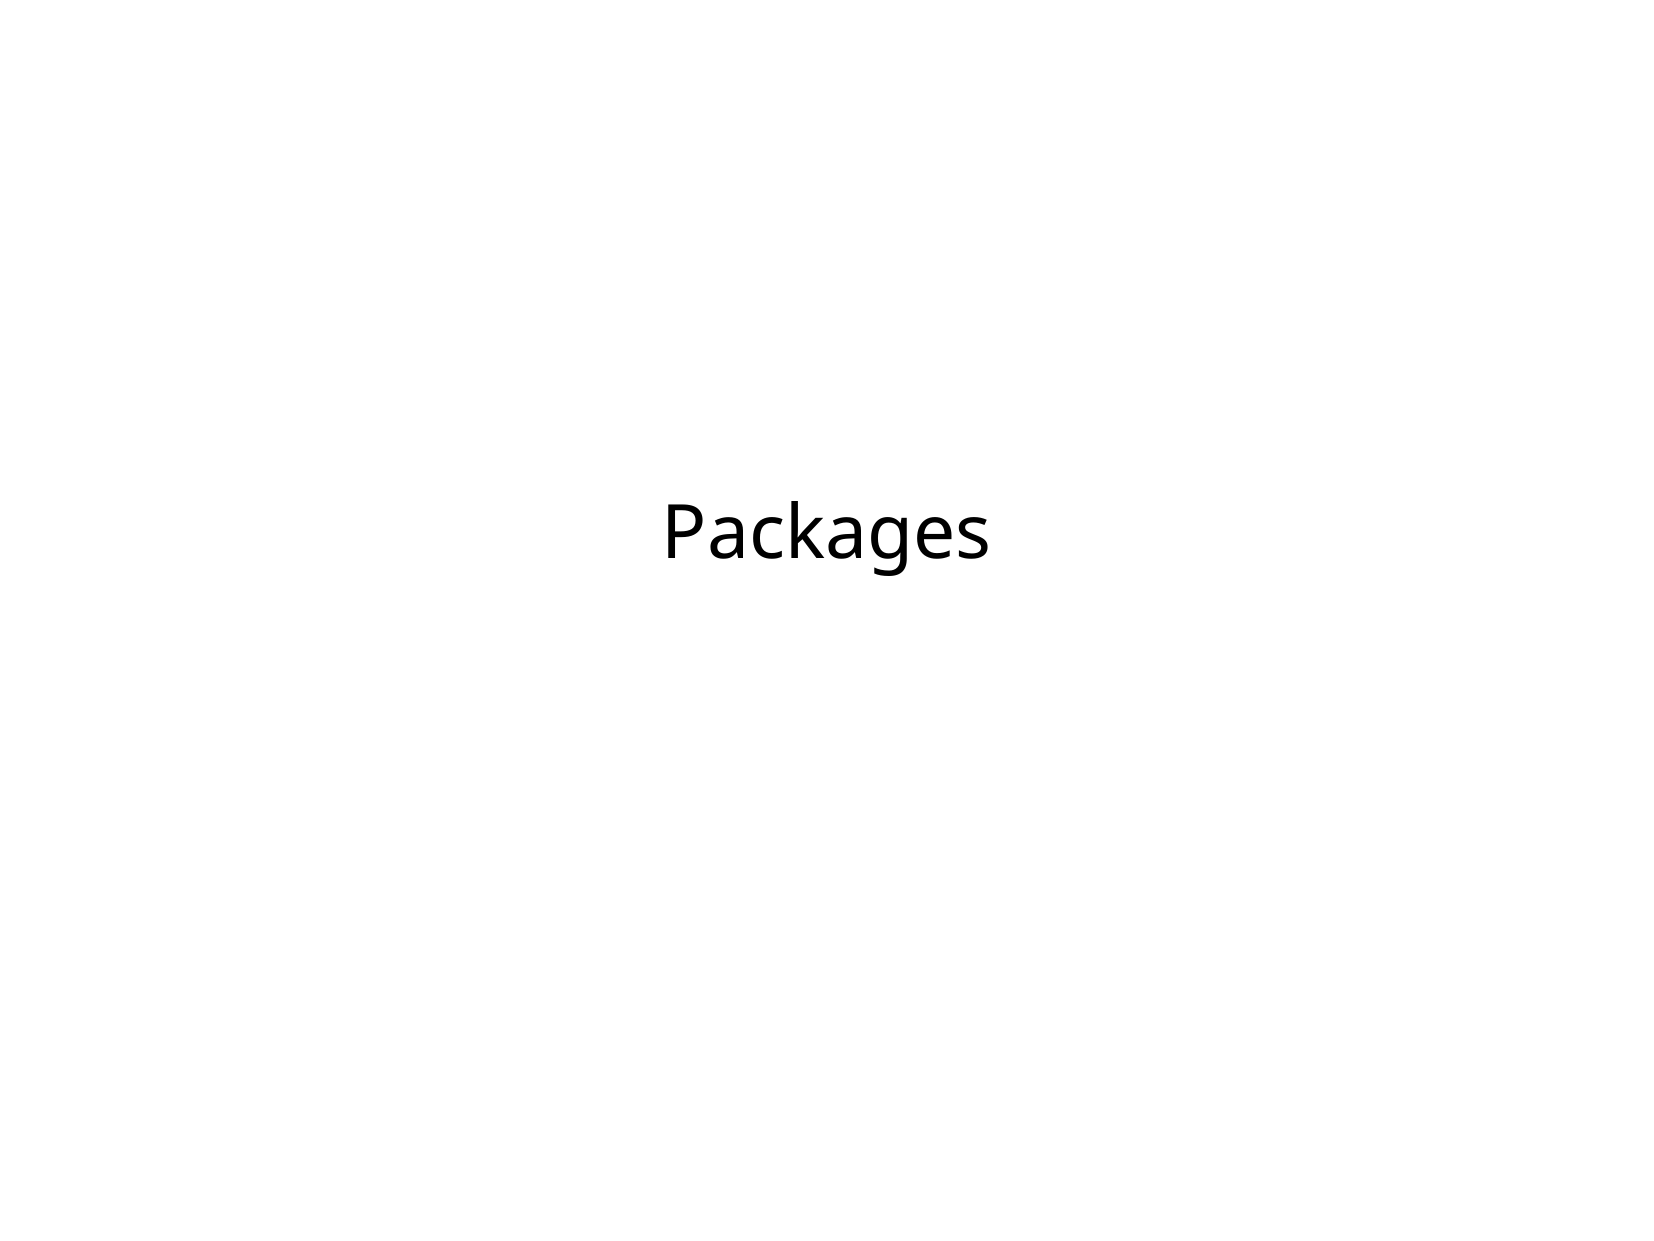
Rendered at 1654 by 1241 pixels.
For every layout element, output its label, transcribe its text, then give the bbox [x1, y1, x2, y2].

subtitle Packages [82, 49, 1571, 1010]
